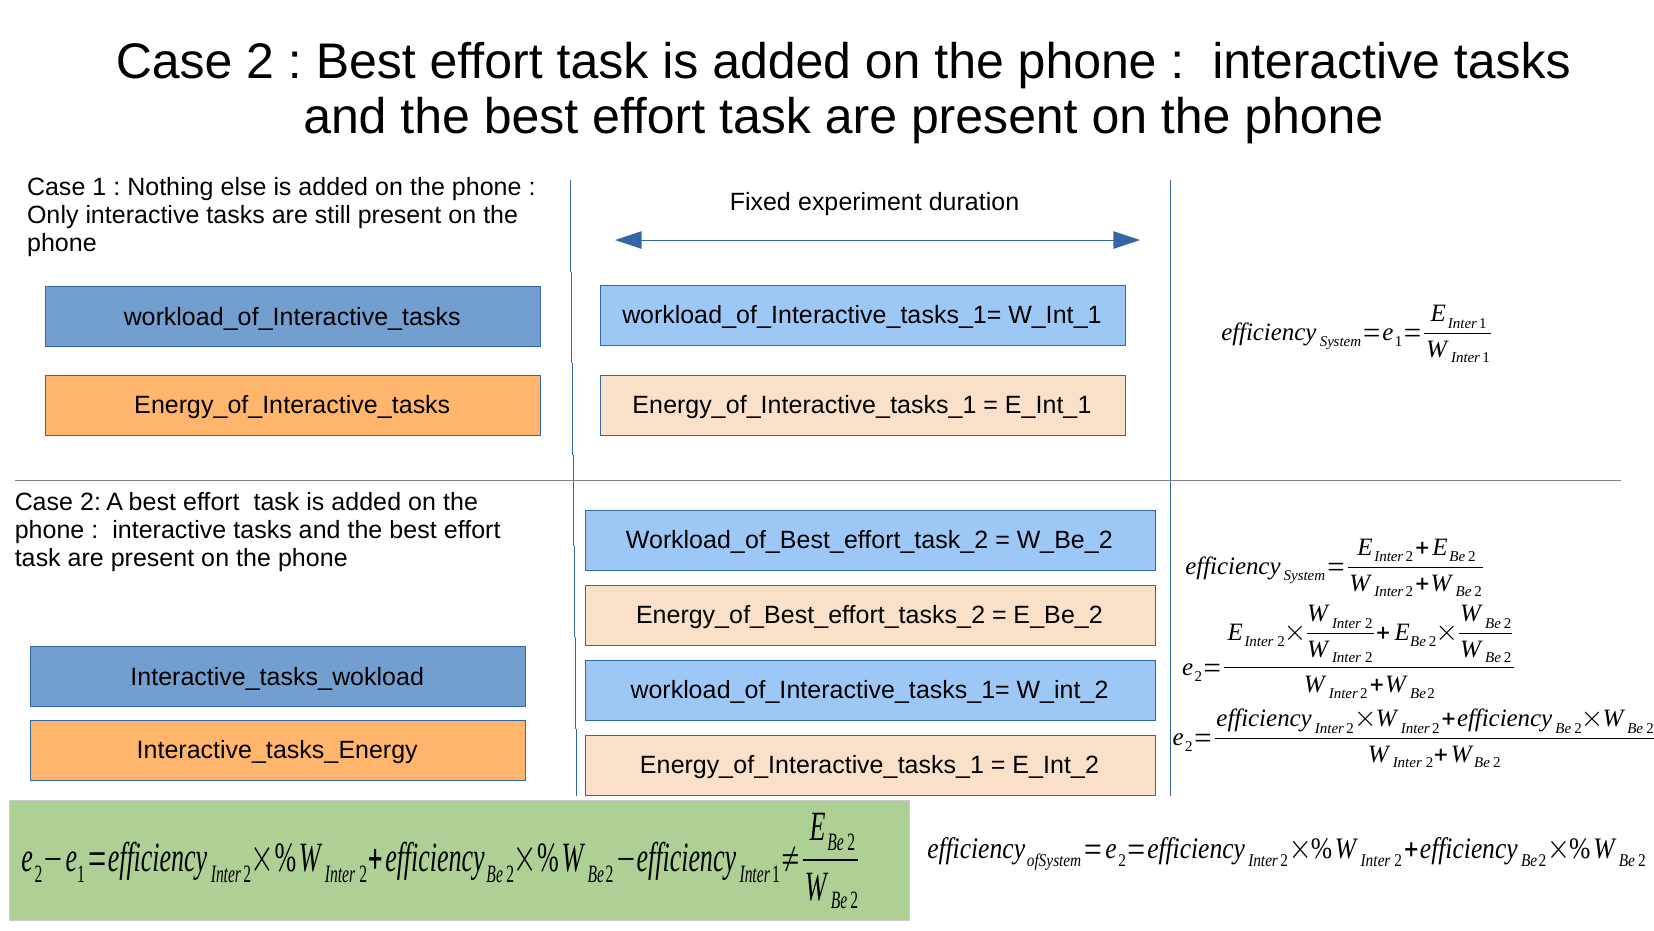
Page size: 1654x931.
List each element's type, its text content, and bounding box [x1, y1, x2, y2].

text_box Case 1 : Nothing else is added on the phone : Only interactive tasks are still present on the phone [12, 165, 556, 287]
chart [920, 832, 1652, 871]
text_box [9, 800, 910, 921]
text_box Energy_of_Best_effort_tasks_2 = E_Be_2 [585, 585, 1156, 646]
chart [15, 803, 867, 915]
text_box Energy_of_Interactive_tasks_1 = E_Int_1 [600, 375, 1126, 436]
text_box Energy_of_Interactive_tasks_1 = E_Int_2 [585, 735, 1156, 796]
text_box workload_of_Interactive_tasks_1= W_int_2 [585, 660, 1156, 721]
text_box Interactive_tasks_Energy [30, 720, 526, 781]
chart [1215, 300, 1499, 367]
chart [1166, 705, 1654, 772]
title Case 2 : Best effort task is added on the phone : interactive tasks and the best effort task are present on the phone [112, 27, 1576, 151]
text_box Interactive_tasks_wokload [30, 646, 526, 707]
text_box Energy_of_Interactive_tasks [45, 375, 541, 436]
chart [1175, 533, 1522, 702]
text_box Fixed experiment duration [715, 180, 1036, 223]
text_box workload_of_Interactive_tasks_1= W_Int_1 [600, 285, 1126, 346]
text_box Workload_of_Best_effort_task_2 = W_Be_2 [585, 510, 1156, 571]
text_box workload_of_Interactive_tasks [45, 287, 541, 347]
text_box Case 2: A best effort task is added on the phone : interactive tasks and the best effort task are present on the phone [0, 480, 543, 602]
